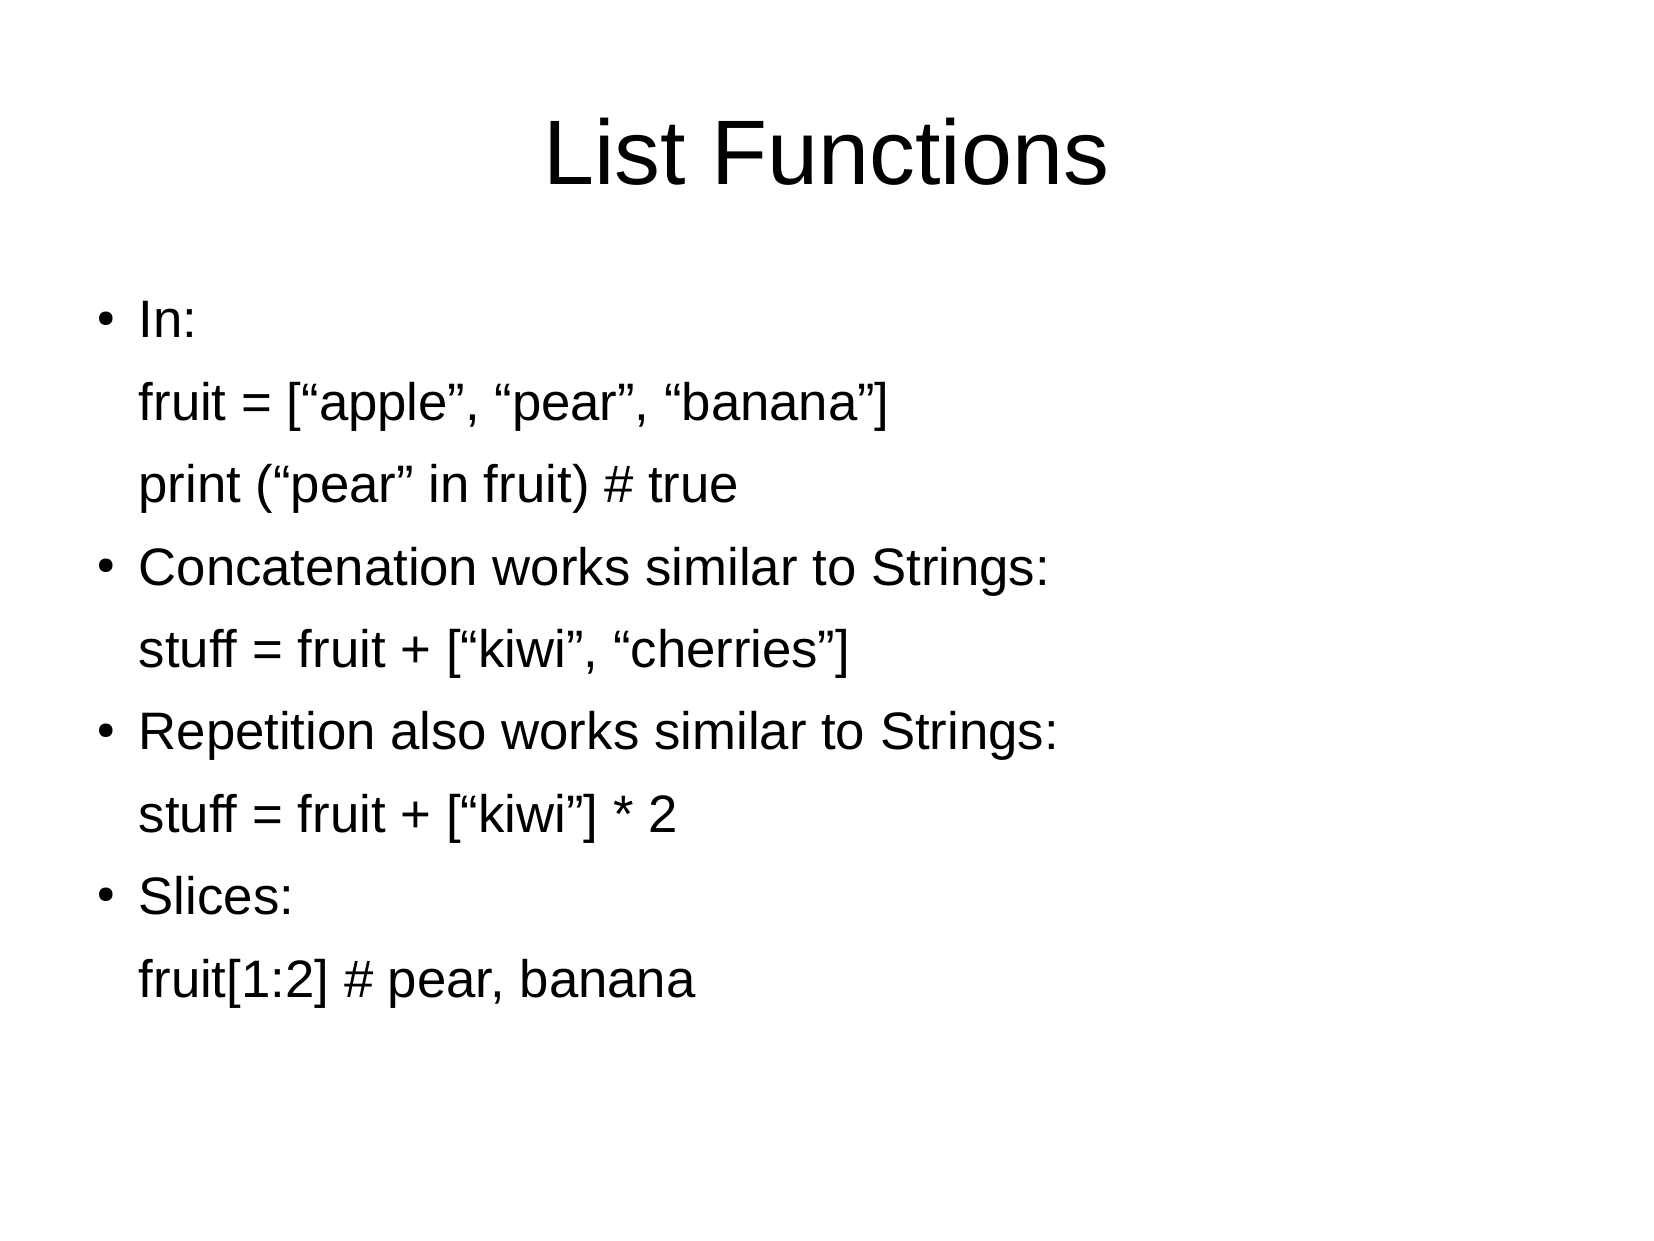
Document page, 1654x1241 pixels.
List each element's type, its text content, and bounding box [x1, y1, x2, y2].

list In: fruit = [“apple”, “pear”, “banana”] print (“pear” in fruit) # true Concatenation works similar to Strings: stuff = fruit + [“kiwi”, “cherries”] Repetition also works similar to Strings: stuff = fruit + [“kiwi”] * 2 Slices: fruit[1:2] # pear, banana [82, 290, 1571, 1010]
title List Functions [82, 49, 1571, 257]
